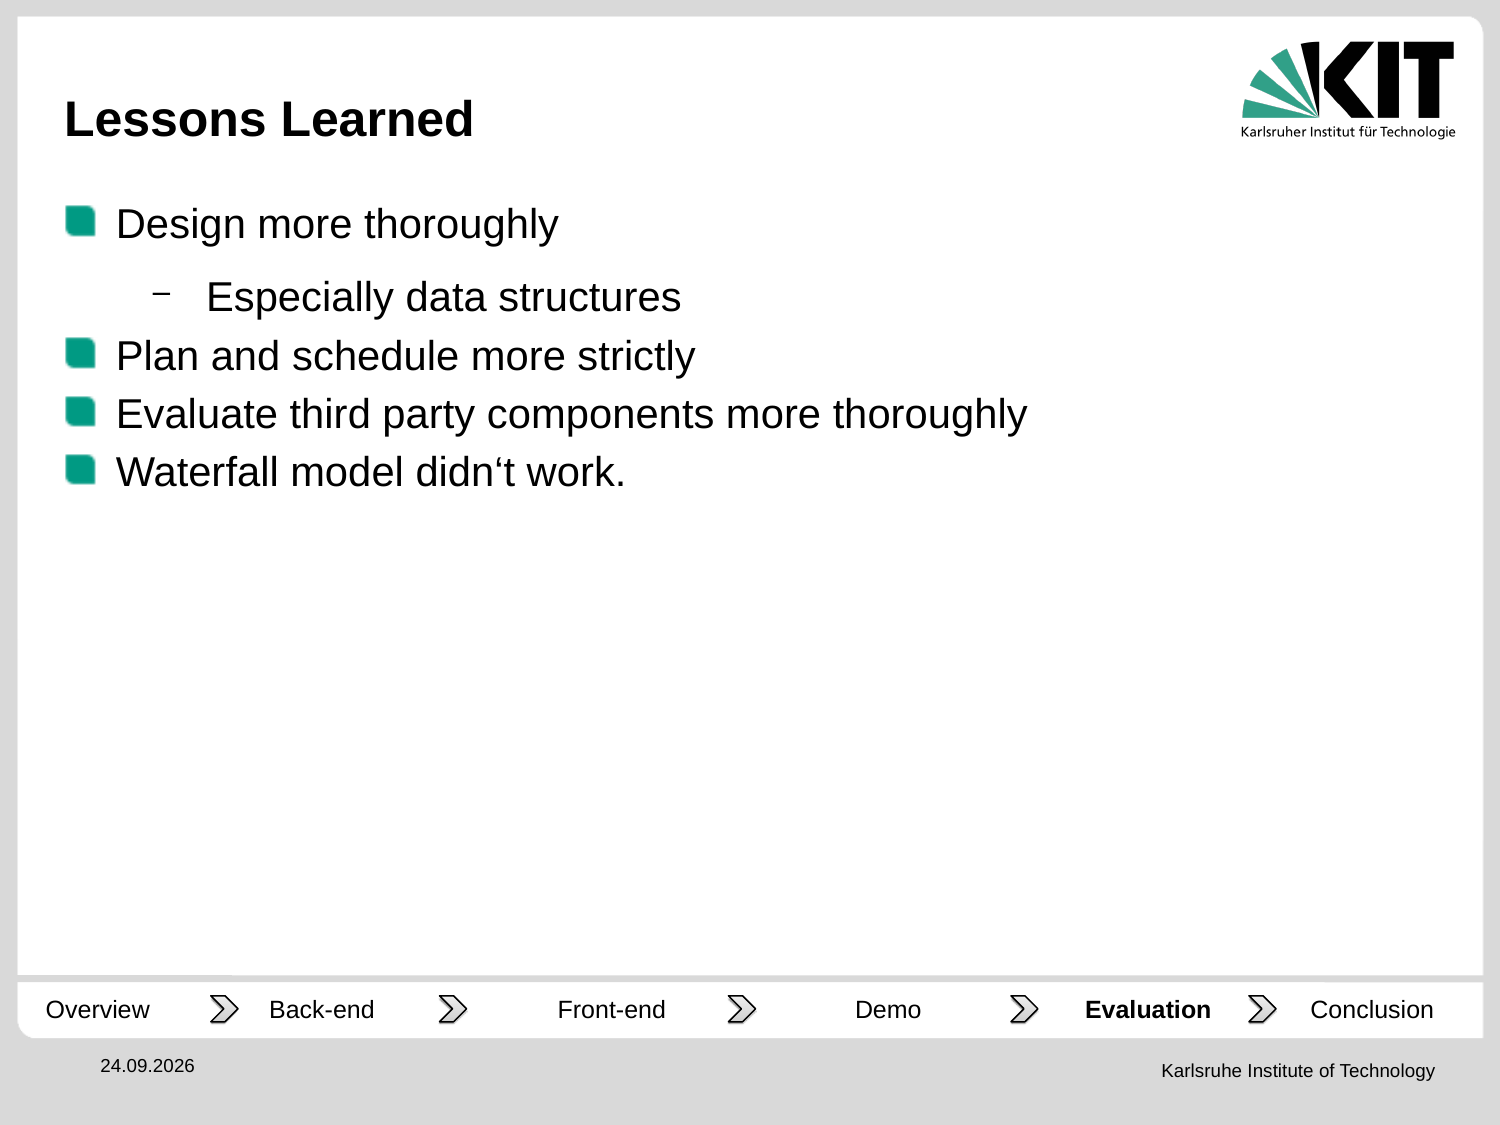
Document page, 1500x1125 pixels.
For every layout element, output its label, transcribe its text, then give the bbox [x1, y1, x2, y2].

text_box [439, 995, 467, 1022]
text_box [728, 995, 756, 1022]
text_box Demo [840, 986, 937, 1031]
text_box [1010, 995, 1038, 1022]
text_box Back-end [254, 986, 418, 1031]
text_box Conclusion [1295, 986, 1500, 1031]
text_box 13.04.2019 [100, 1053, 272, 1113]
text_box Evaluation [1070, 986, 1227, 1031]
list Design more thoroughly Especially data structures Plan and schedule more strictly Evaluate third party components more thoroughly Waterfall model didn‘t work. [64, 196, 1436, 966]
picture [0, 0, 1500, 1125]
text_box [210, 995, 238, 1022]
text_box Front-end [542, 986, 682, 1031]
text_box [1248, 995, 1277, 1022]
text_box Overview [30, 986, 194, 1031]
title Lessons Learned [64, 54, 1198, 147]
